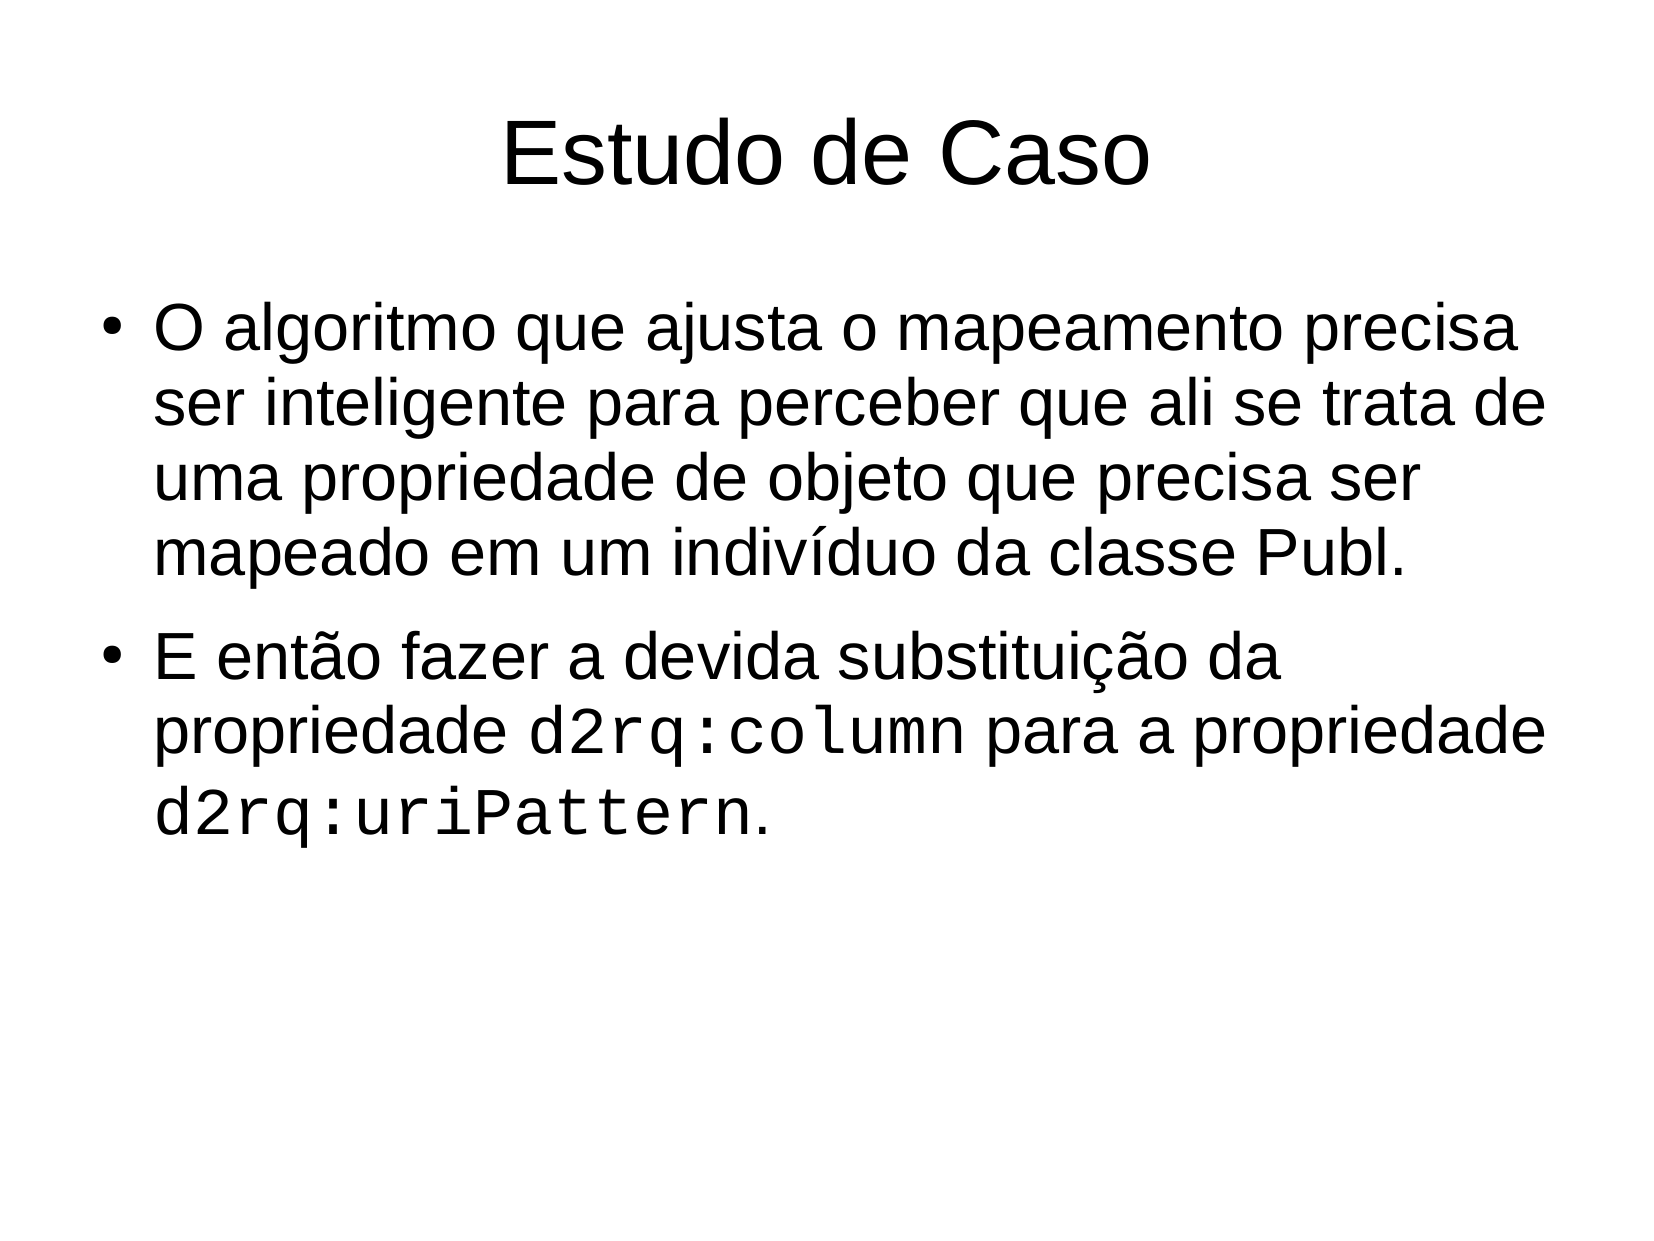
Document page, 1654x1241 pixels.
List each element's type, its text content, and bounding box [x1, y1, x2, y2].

list O algoritmo que ajusta o mapeamento precisa ser inteligente para perceber que ali se trata de uma propriedade de objeto que precisa ser mapeado em um indivíduo da classe Publ. E então fazer a devida substituição da propriedade d2rq:column para a propriedade d2rq:uriPattern. [82, 290, 1571, 1109]
title Estudo de Caso [82, 49, 1571, 257]
